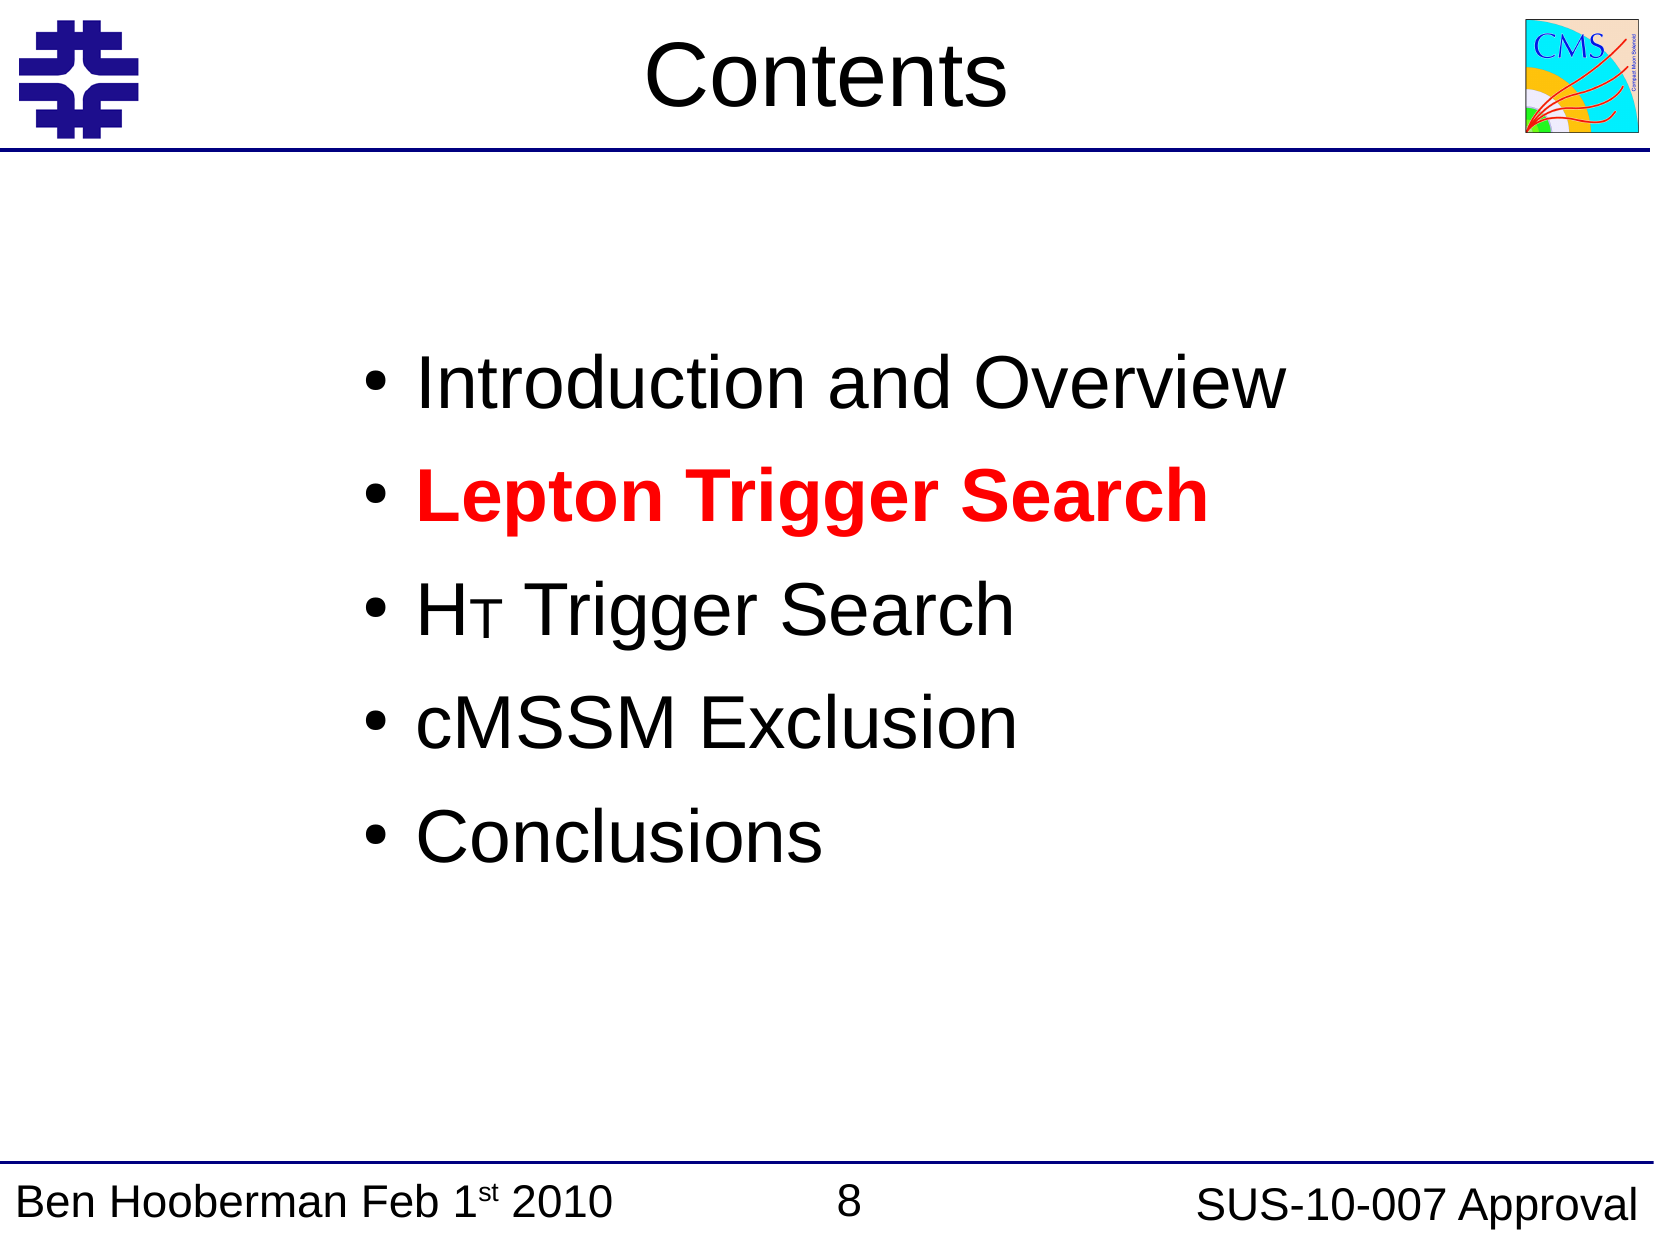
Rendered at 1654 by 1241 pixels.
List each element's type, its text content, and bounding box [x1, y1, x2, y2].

list Introduction and Overview Lepton Trigger Search HT Trigger Search cMSSM Exclusion Conclusions [344, 340, 1405, 928]
title Contents [0, 0, 1654, 151]
